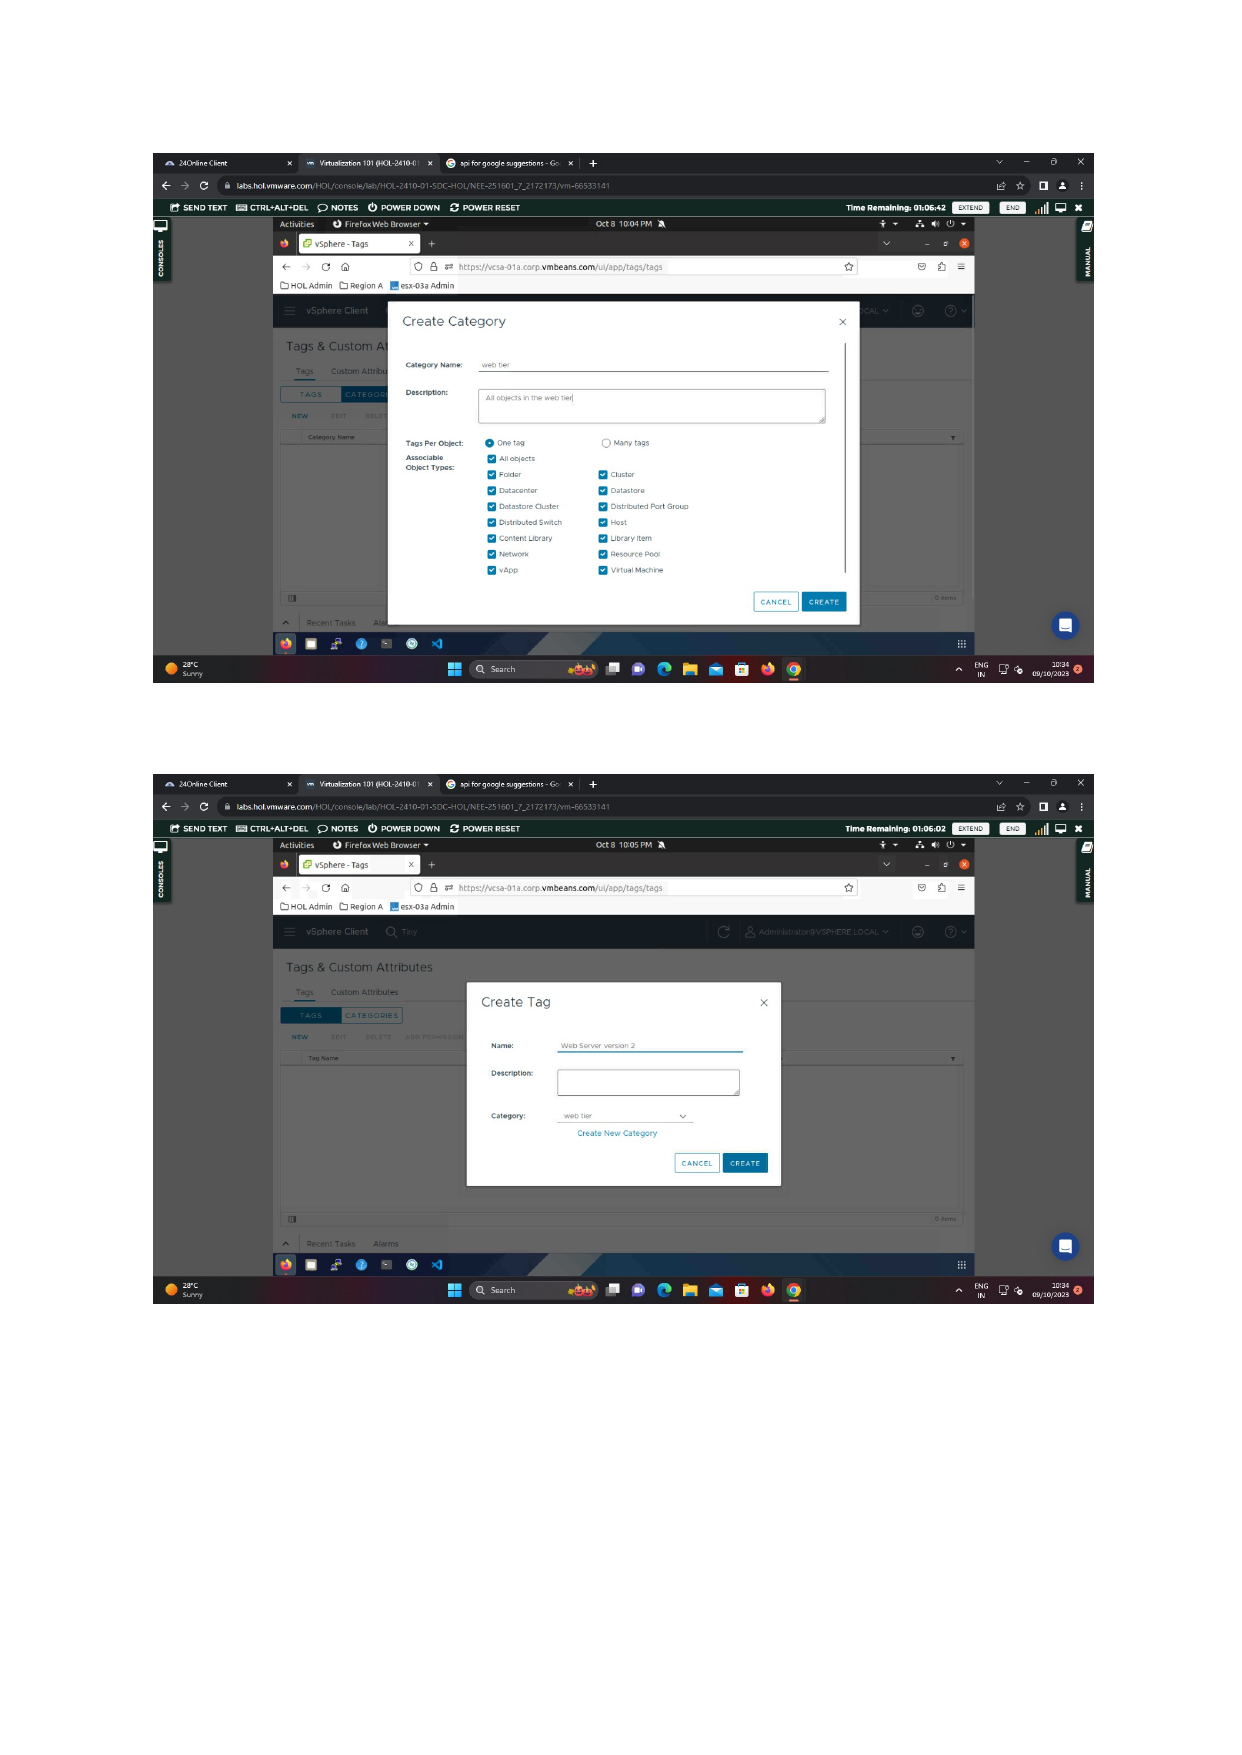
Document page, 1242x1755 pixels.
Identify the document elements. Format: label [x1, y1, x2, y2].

picture [153, 774, 1094, 1304]
picture [153, 153, 1094, 683]
